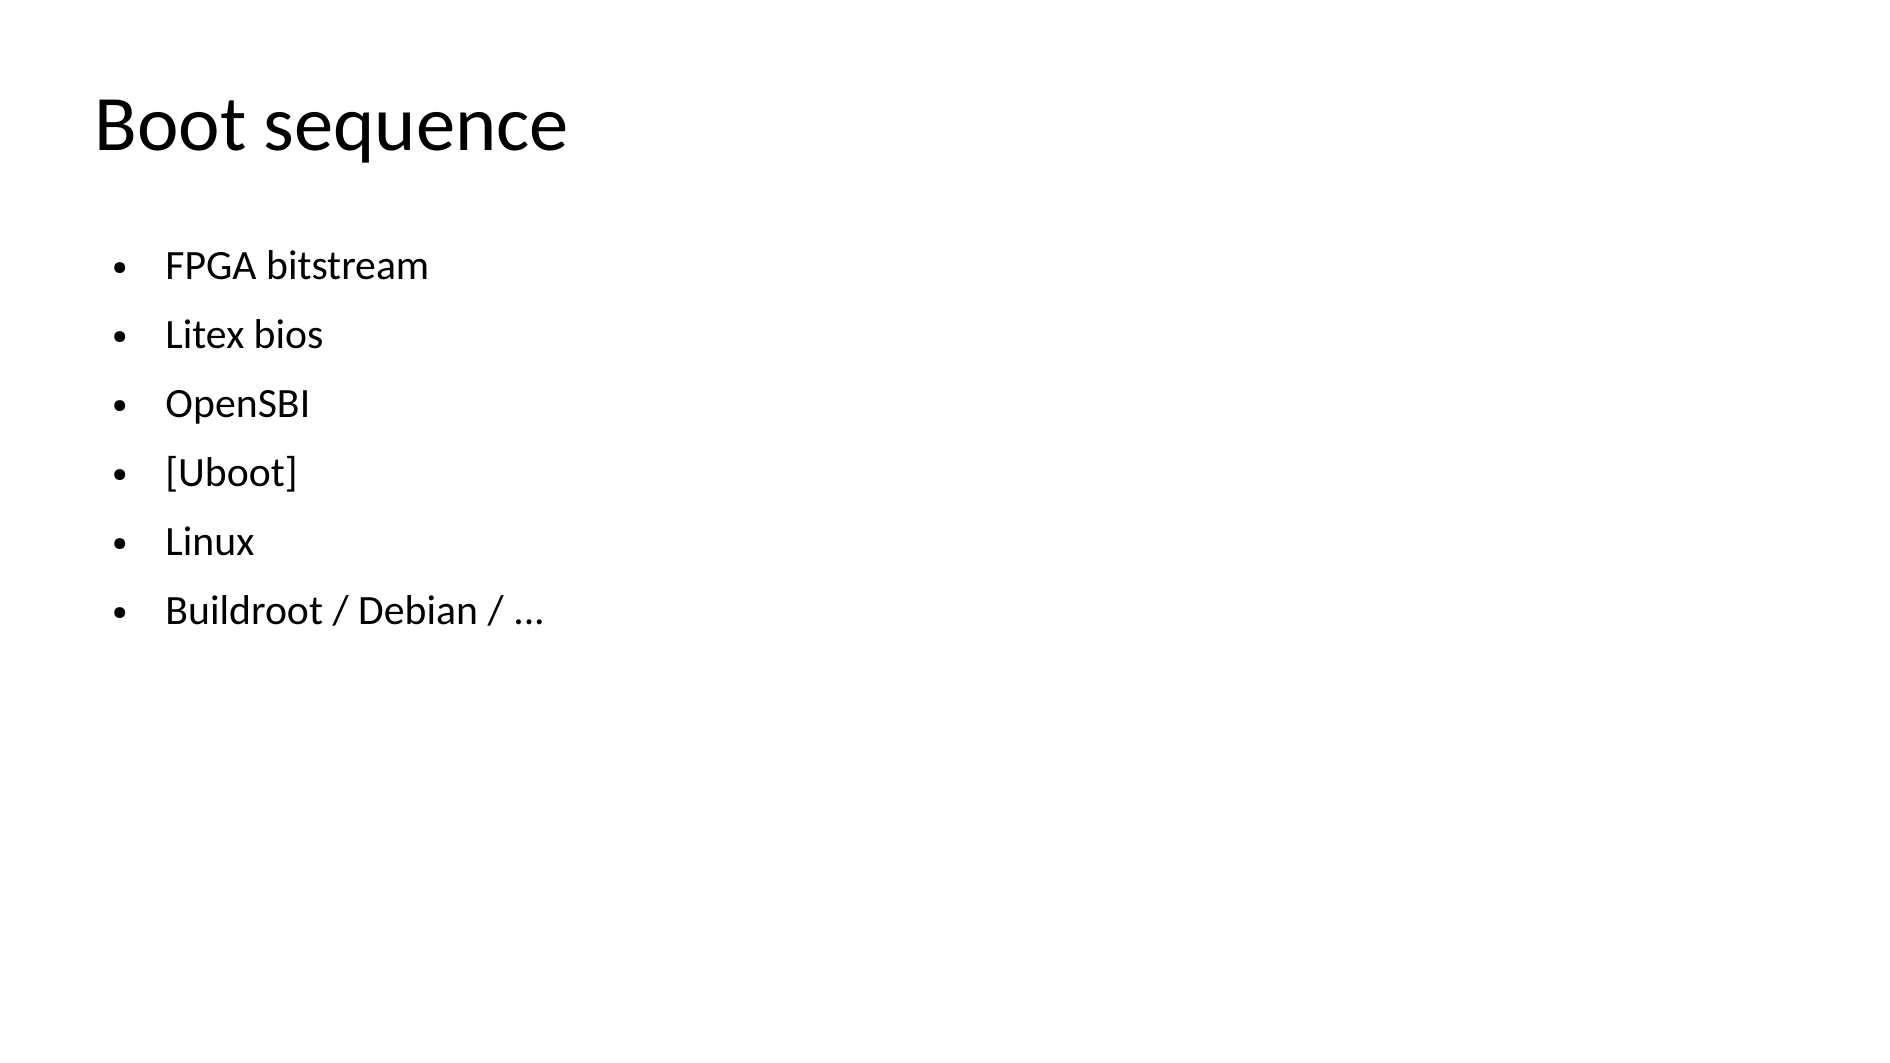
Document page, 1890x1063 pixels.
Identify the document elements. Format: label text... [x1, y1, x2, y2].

list FPGA bitstream Litex bios OpenSBI [Uboot] Linux Buildroot / Debian / ... [94, 248, 1890, 957]
title Boot sequence [94, 42, 1796, 220]
